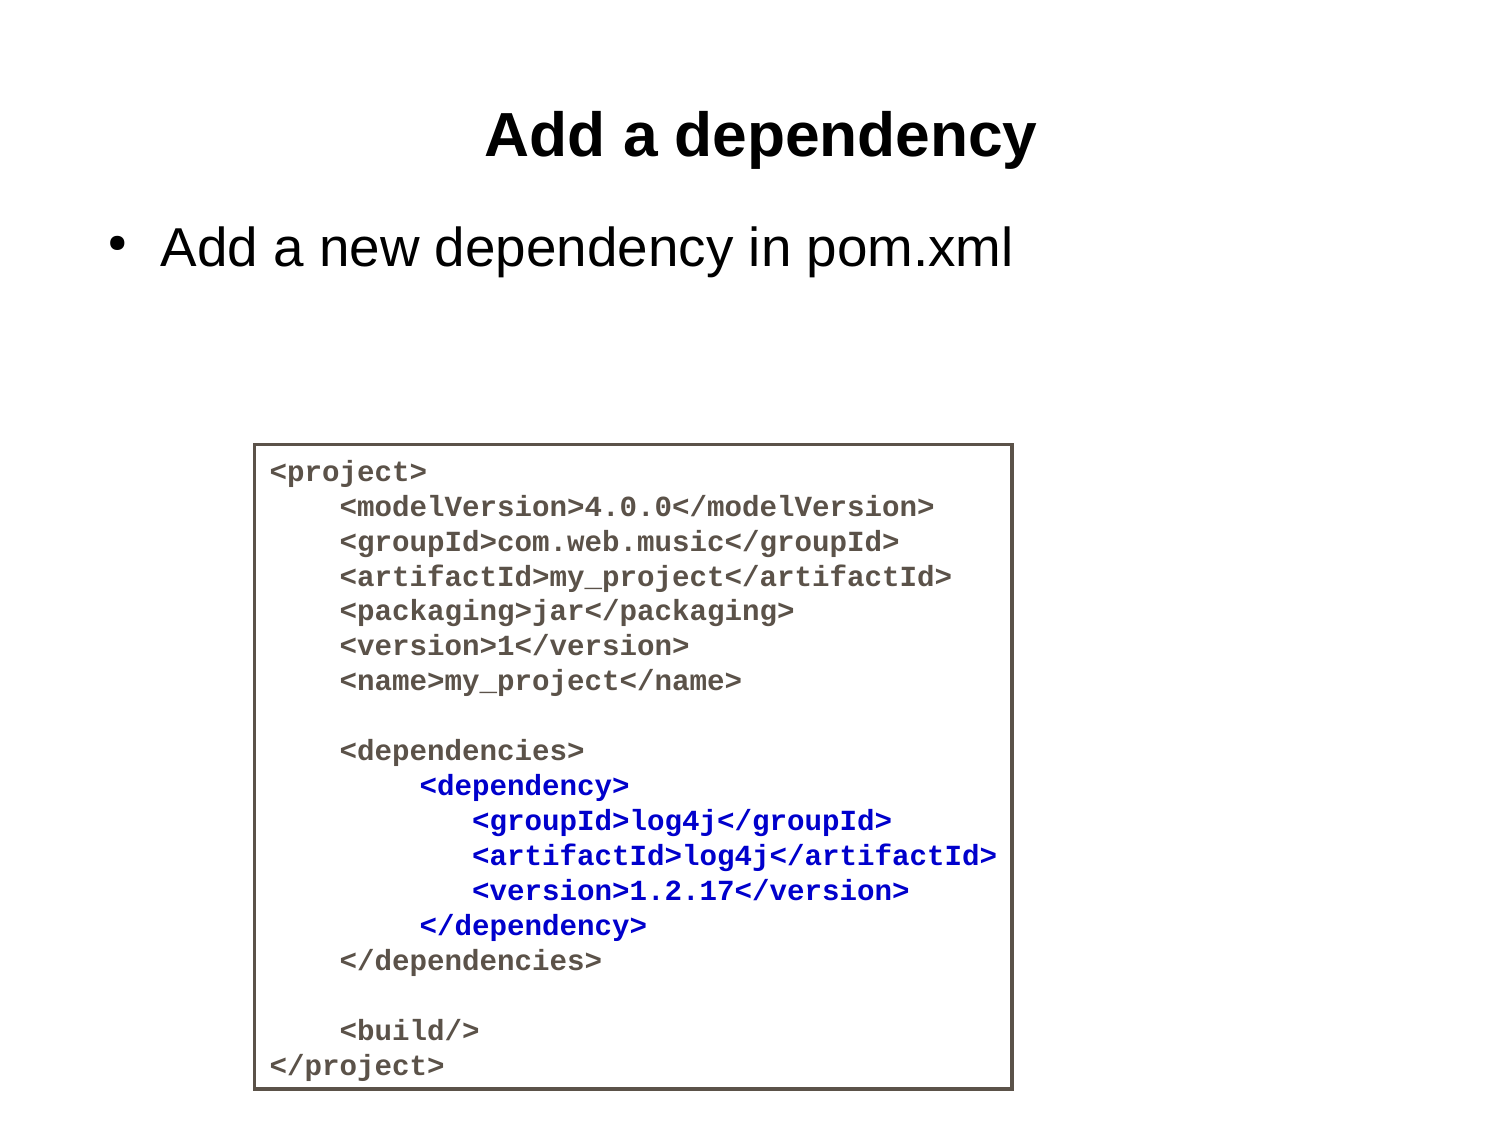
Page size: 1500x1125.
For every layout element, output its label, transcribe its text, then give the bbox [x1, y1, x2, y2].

text_box <project> <modelVersion>4.0.0</modelVersion> <groupId>com.web.music</groupId> <artifactId>my_project</artifactId> <packaging>jar</packaging> <version>1</version> <name>my_project</name> <dependencies> <dependency> <groupId>log4j</groupId> <artifactId>log4j</artifactId> <version>1.2.17</version> </dependency> </dependencies> <build/> </project> [254, 444, 1013, 1089]
list Add a new dependency in pom.xml [75, 204, 1395, 1075]
title Add a dependency [75, 44, 1425, 177]
